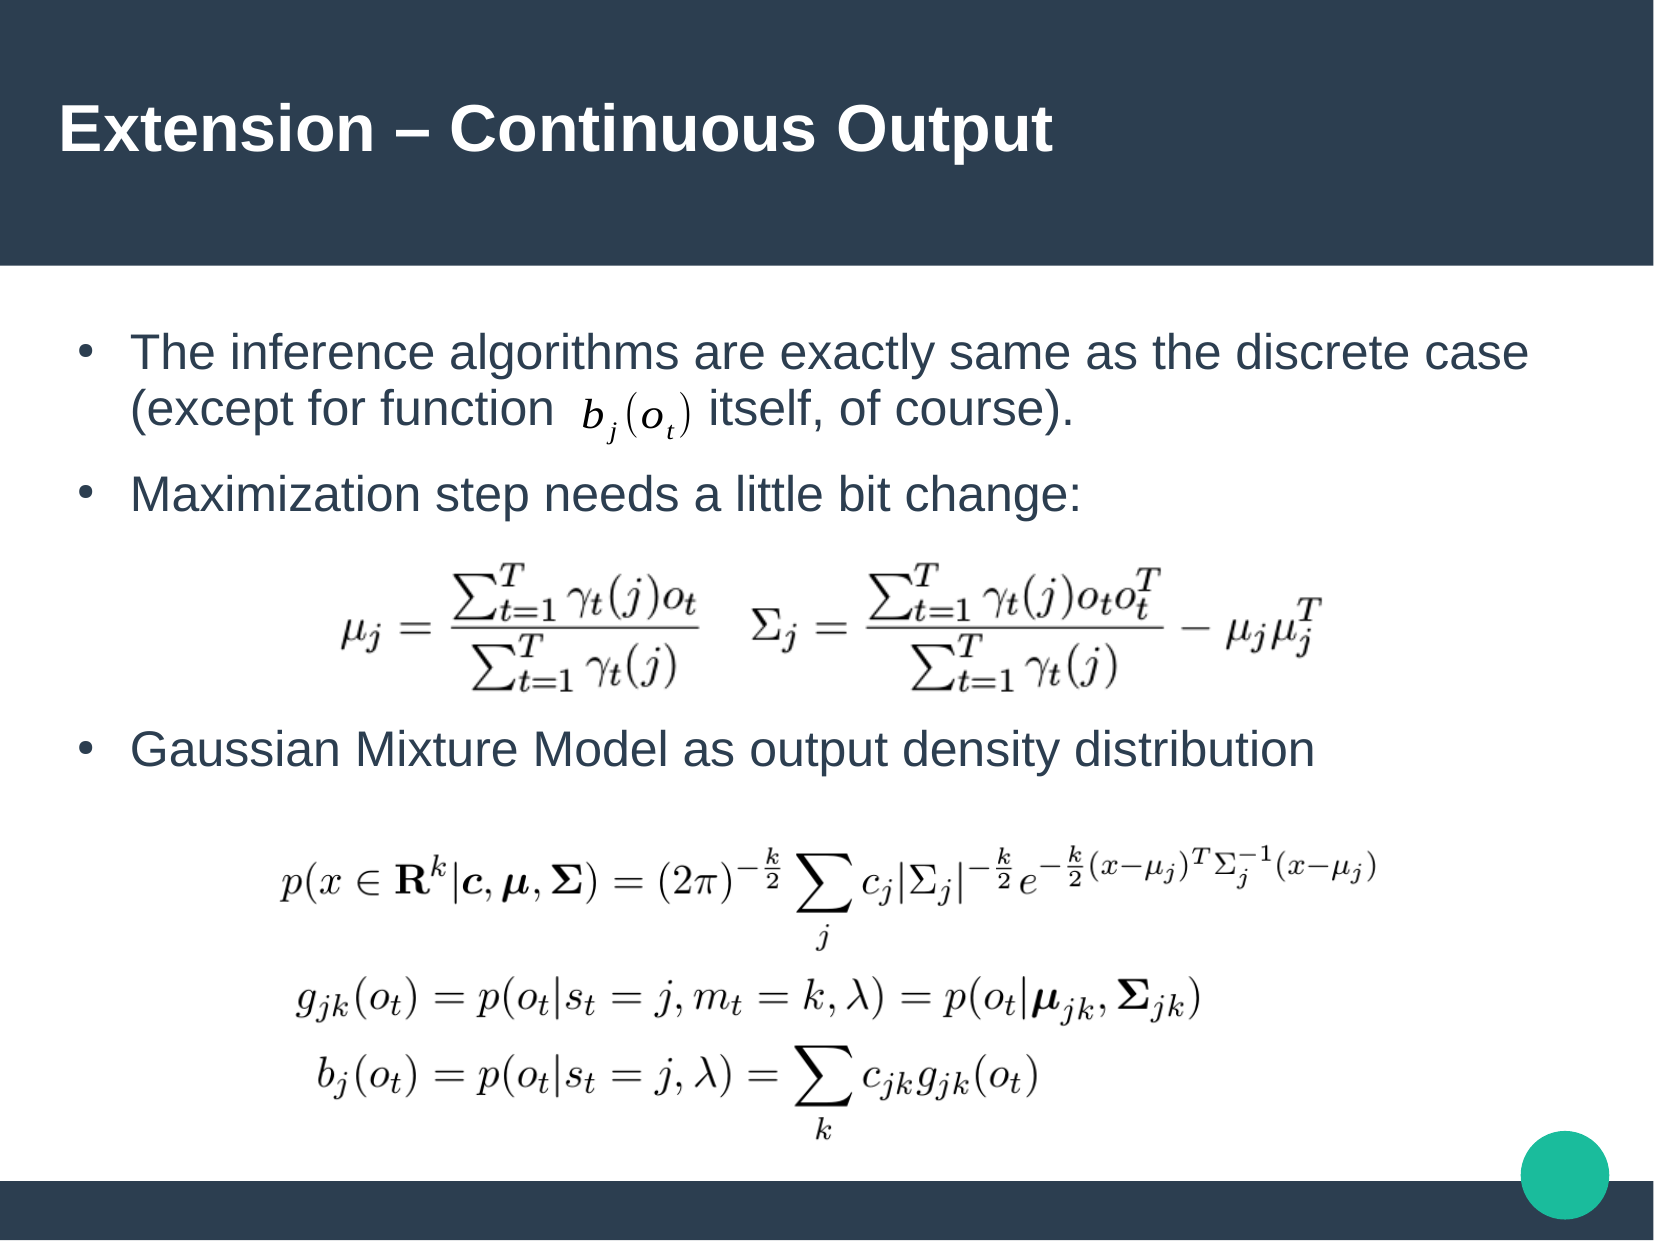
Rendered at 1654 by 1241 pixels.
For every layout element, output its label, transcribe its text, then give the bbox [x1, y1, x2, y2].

picture [309, 549, 1344, 717]
title Extension – Continuous Output [59, 49, 1595, 207]
chart [570, 390, 706, 445]
list The inference algorithms are exactly same as the discrete case (except for function itself, of course). Maximization step needs a little bit change: Gaussian Mixture Model as output density distribution [59, 324, 1595, 1152]
picture [264, 830, 1390, 1155]
